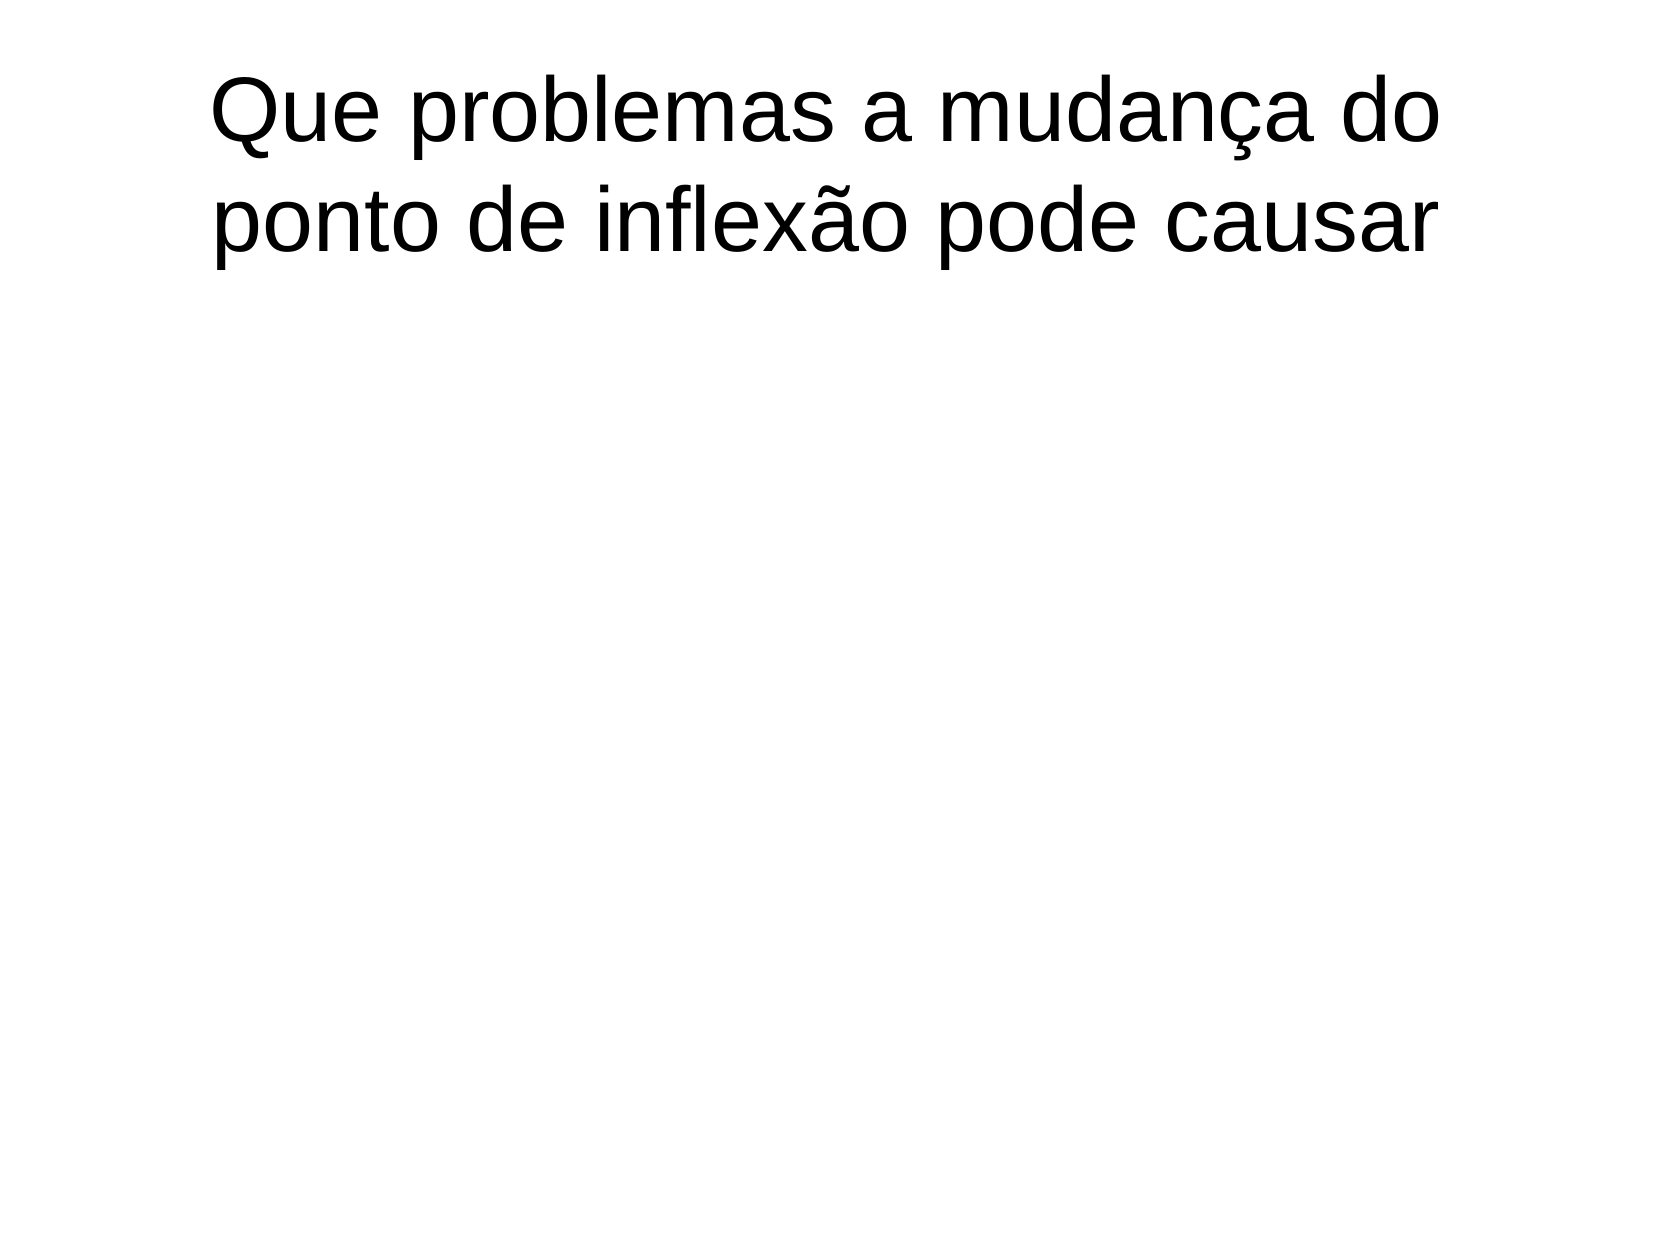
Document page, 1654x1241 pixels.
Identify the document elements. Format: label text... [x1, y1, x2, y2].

title Que problemas a mudança do ponto de inflexão pode causar [82, 49, 1571, 257]
